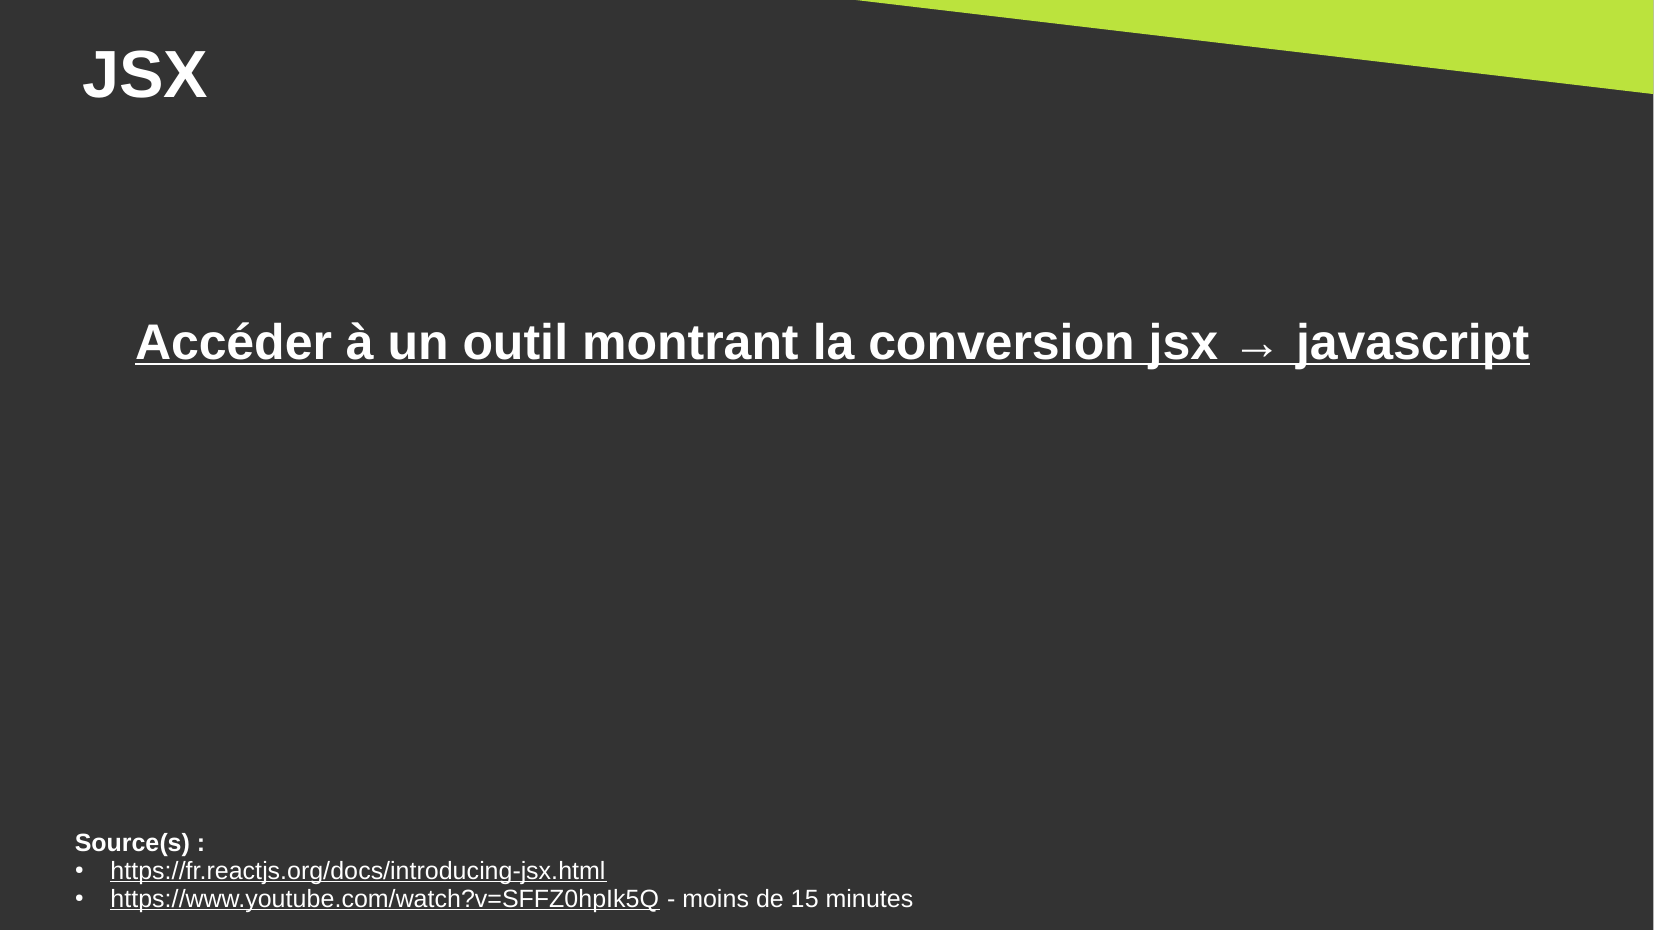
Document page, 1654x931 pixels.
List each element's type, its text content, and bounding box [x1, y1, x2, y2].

text_box [855, 0, 1654, 95]
title JSX [82, 37, 1571, 112]
text_box Source(s) : https://fr.reactjs.org/docs/introducing-jsx.html https://www.youtube.com/watch?v=SFFZ0hpIk5Q - moins de 15 minutes [60, 821, 1546, 921]
text_box Accéder à un outil montrant la conversion jsx → javascript [47, 307, 1619, 390]
